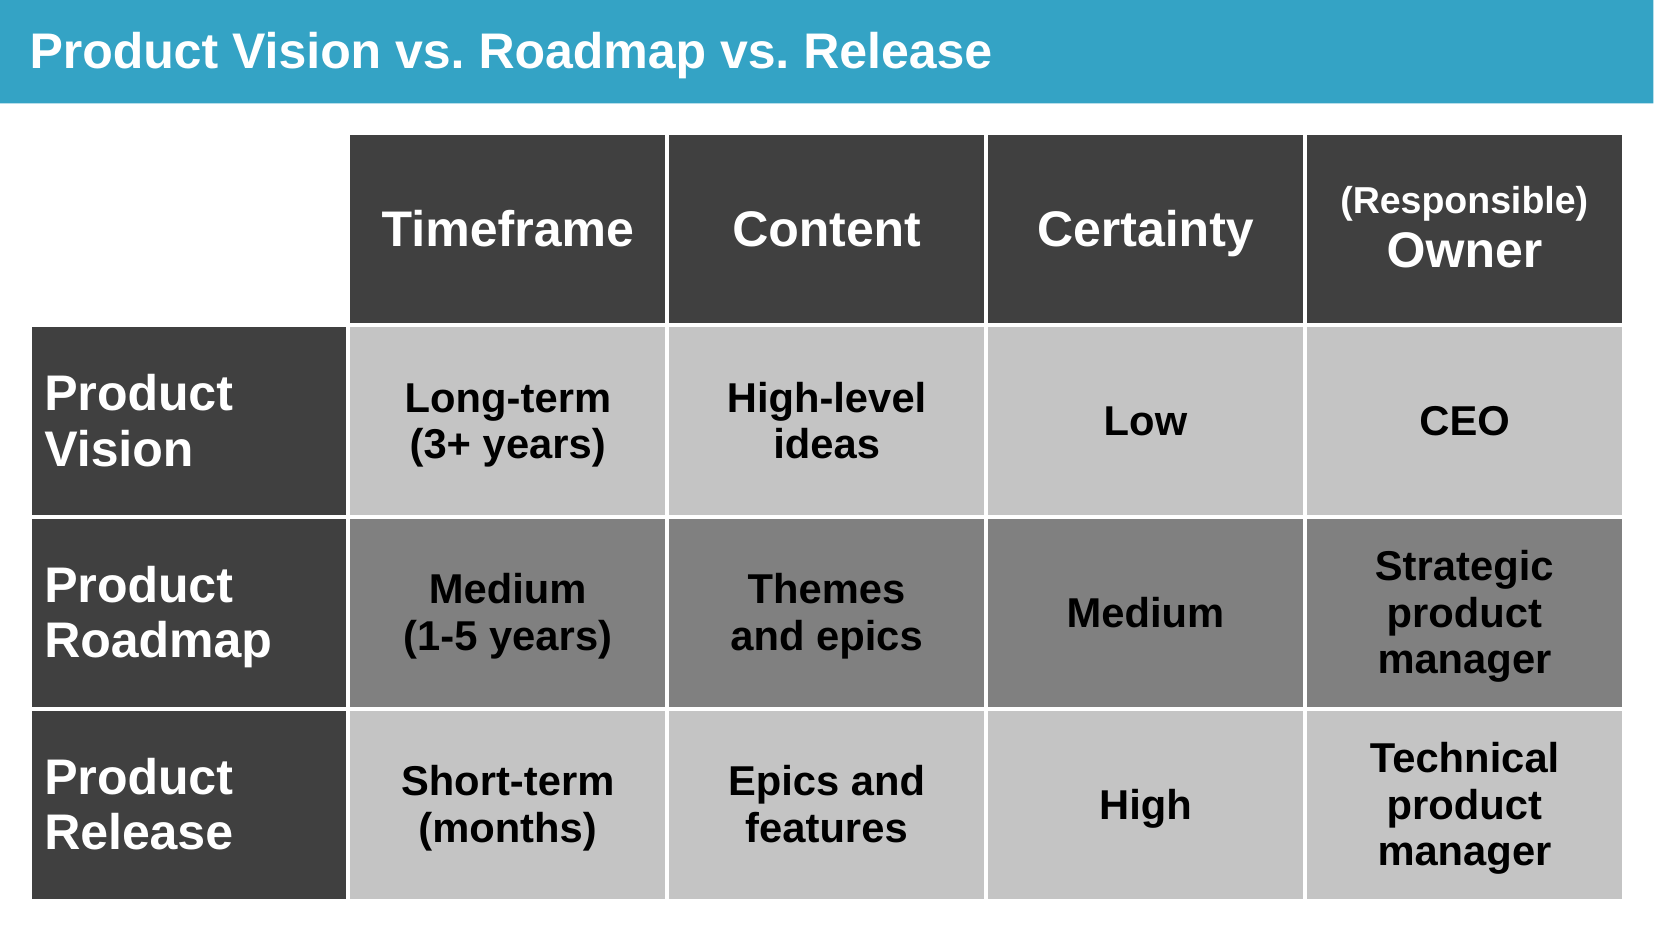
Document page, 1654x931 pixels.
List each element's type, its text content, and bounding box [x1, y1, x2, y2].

table_cell Long-term (3+ years) [350, 327, 665, 515]
table_cell Short-term (months) [350, 711, 665, 899]
table_cell Product Roadmap [32, 519, 346, 707]
table_header Content [669, 135, 984, 323]
table_cell High [988, 711, 1303, 899]
table_cell CEO [1307, 327, 1622, 515]
table_header [32, 135, 346, 323]
table_cell Product Release [32, 711, 346, 899]
table_header Certainty [988, 135, 1303, 323]
table_cell Medium [988, 519, 1303, 707]
table_cell High-level ideas [669, 327, 984, 515]
table_header Timeframe [350, 135, 665, 323]
table_cell Themes and epics [669, 519, 984, 707]
title Product Vision vs. Roadmap vs. Release [0, 0, 1654, 104]
table_cell Product Vision [32, 327, 346, 515]
table_cell Technical product manager [1307, 711, 1622, 899]
table_cell Epics and features [669, 711, 984, 899]
table_cell Medium (1-5 years) [350, 519, 665, 707]
table_header (Responsible) Owner [1307, 135, 1622, 323]
table_cell Strategic product manager [1307, 519, 1622, 707]
table_cell Low [988, 327, 1303, 515]
